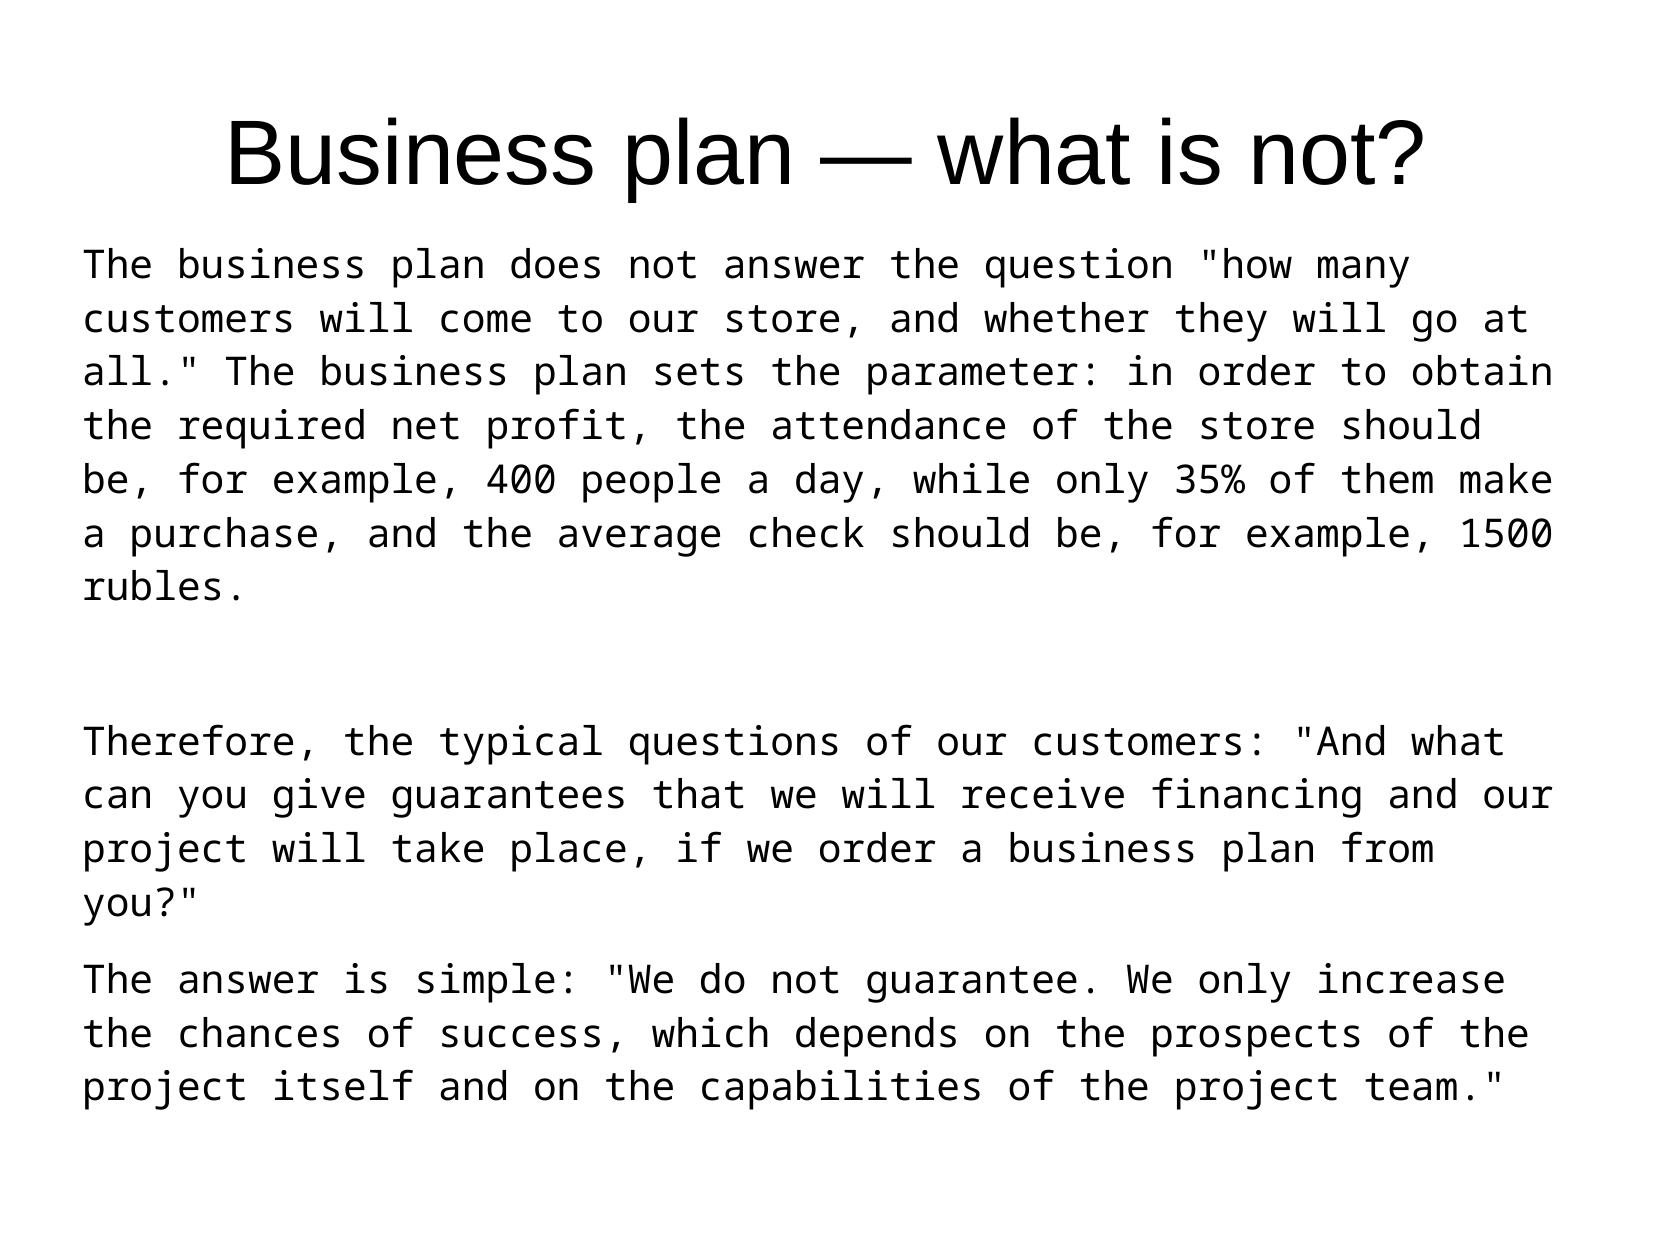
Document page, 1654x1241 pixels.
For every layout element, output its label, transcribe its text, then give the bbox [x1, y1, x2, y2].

title Business plan — what is not? [82, 49, 1571, 236]
list The business plan does not answer the question "how many customers will come to our store, and whether they will go at all." The business plan sets the parameter: in order to obtain the required net profit, the attendance of the store should be, for example, 400 people a day, while only 35% of them make a purchase, and the average check should be, for example, 1500 rubles. Therefore, the typical questions of our customers: "And what can you give guarantees that we will receive financing and our project will take place, if we order a business plan from you?" The answer is simple: "We do not guarantee. We only increase the chances of success, which depends on the prospects of the project itself and on the capabilities of the project team." [82, 236, 1571, 1123]
